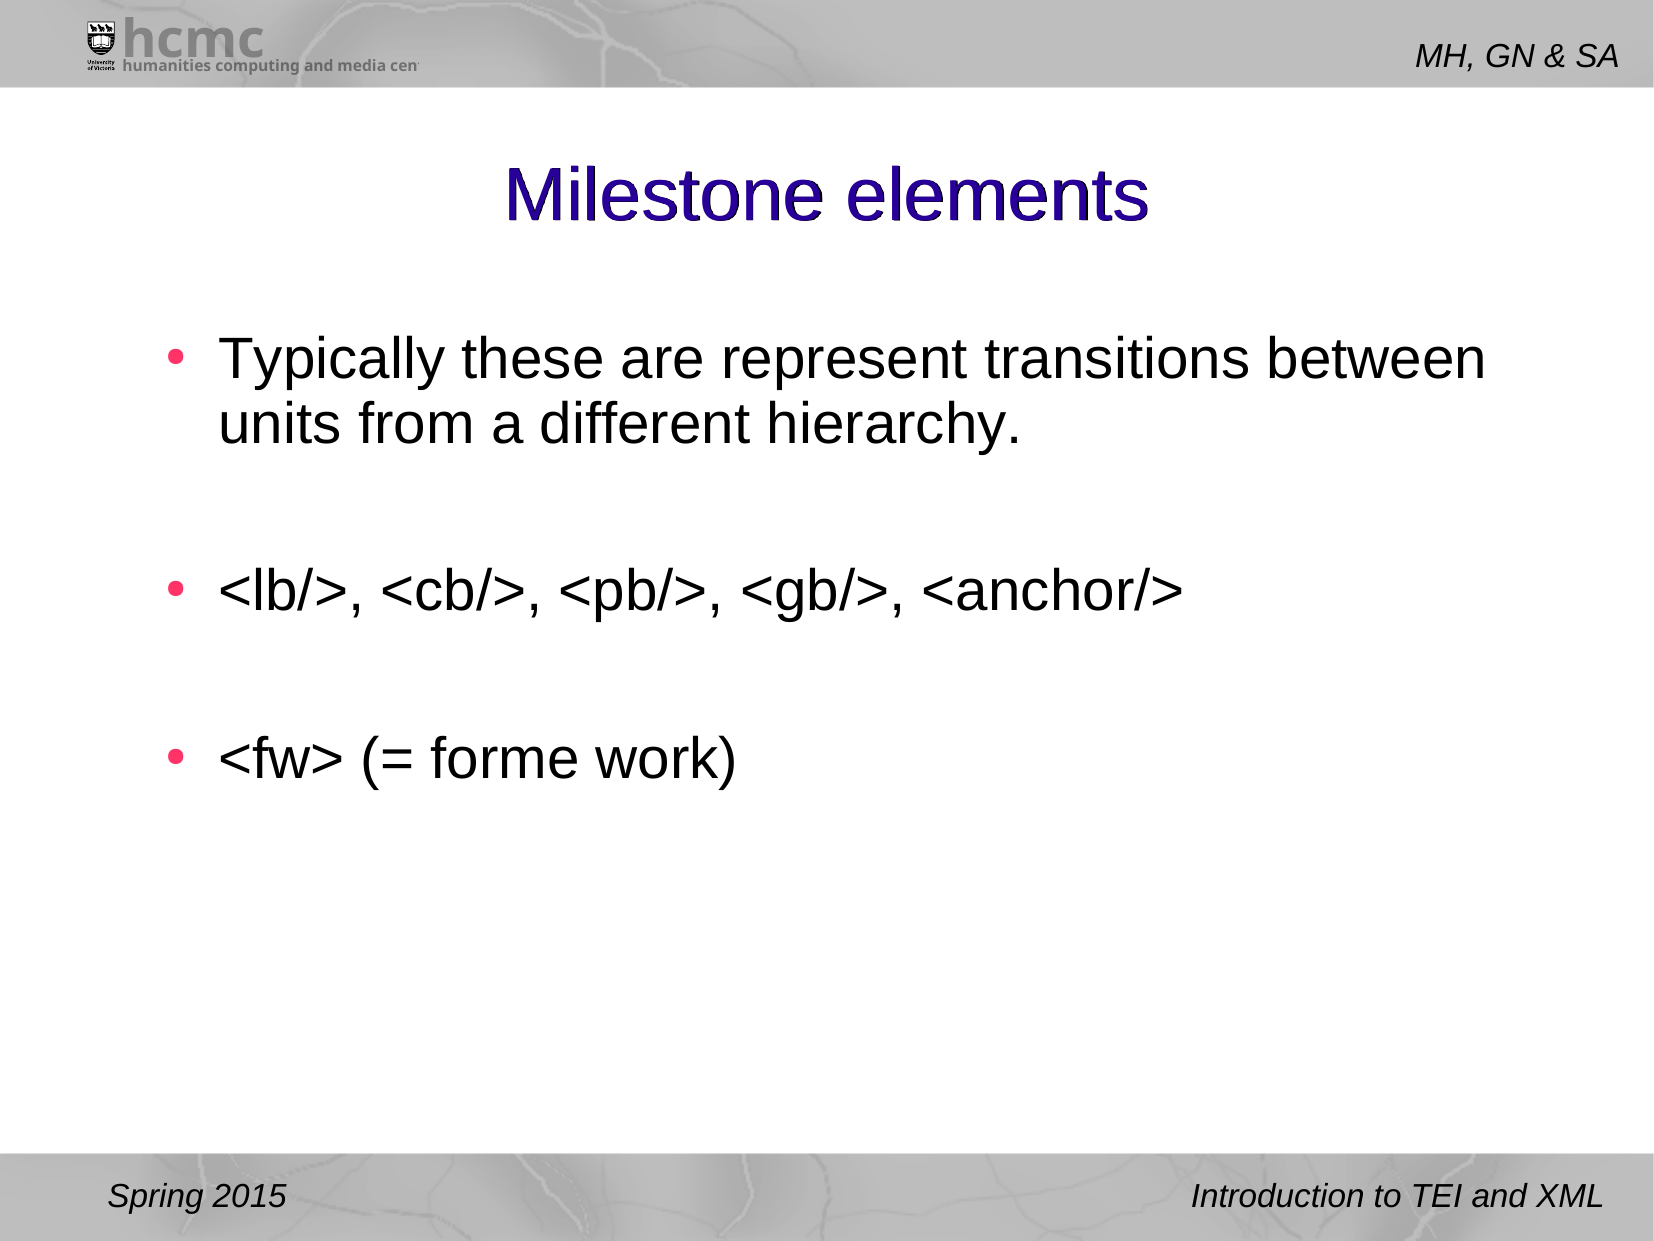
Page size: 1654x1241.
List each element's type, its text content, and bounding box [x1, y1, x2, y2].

picture [0, 0, 1654, 1241]
list Typically these are represent transitions between units from a different hierarchy. <lb/>, <cb/>, <pb/>, <gb/>, <anchor/> <fw> (= forme work) [147, 325, 1506, 1045]
title Milestone elements [118, 90, 1536, 298]
